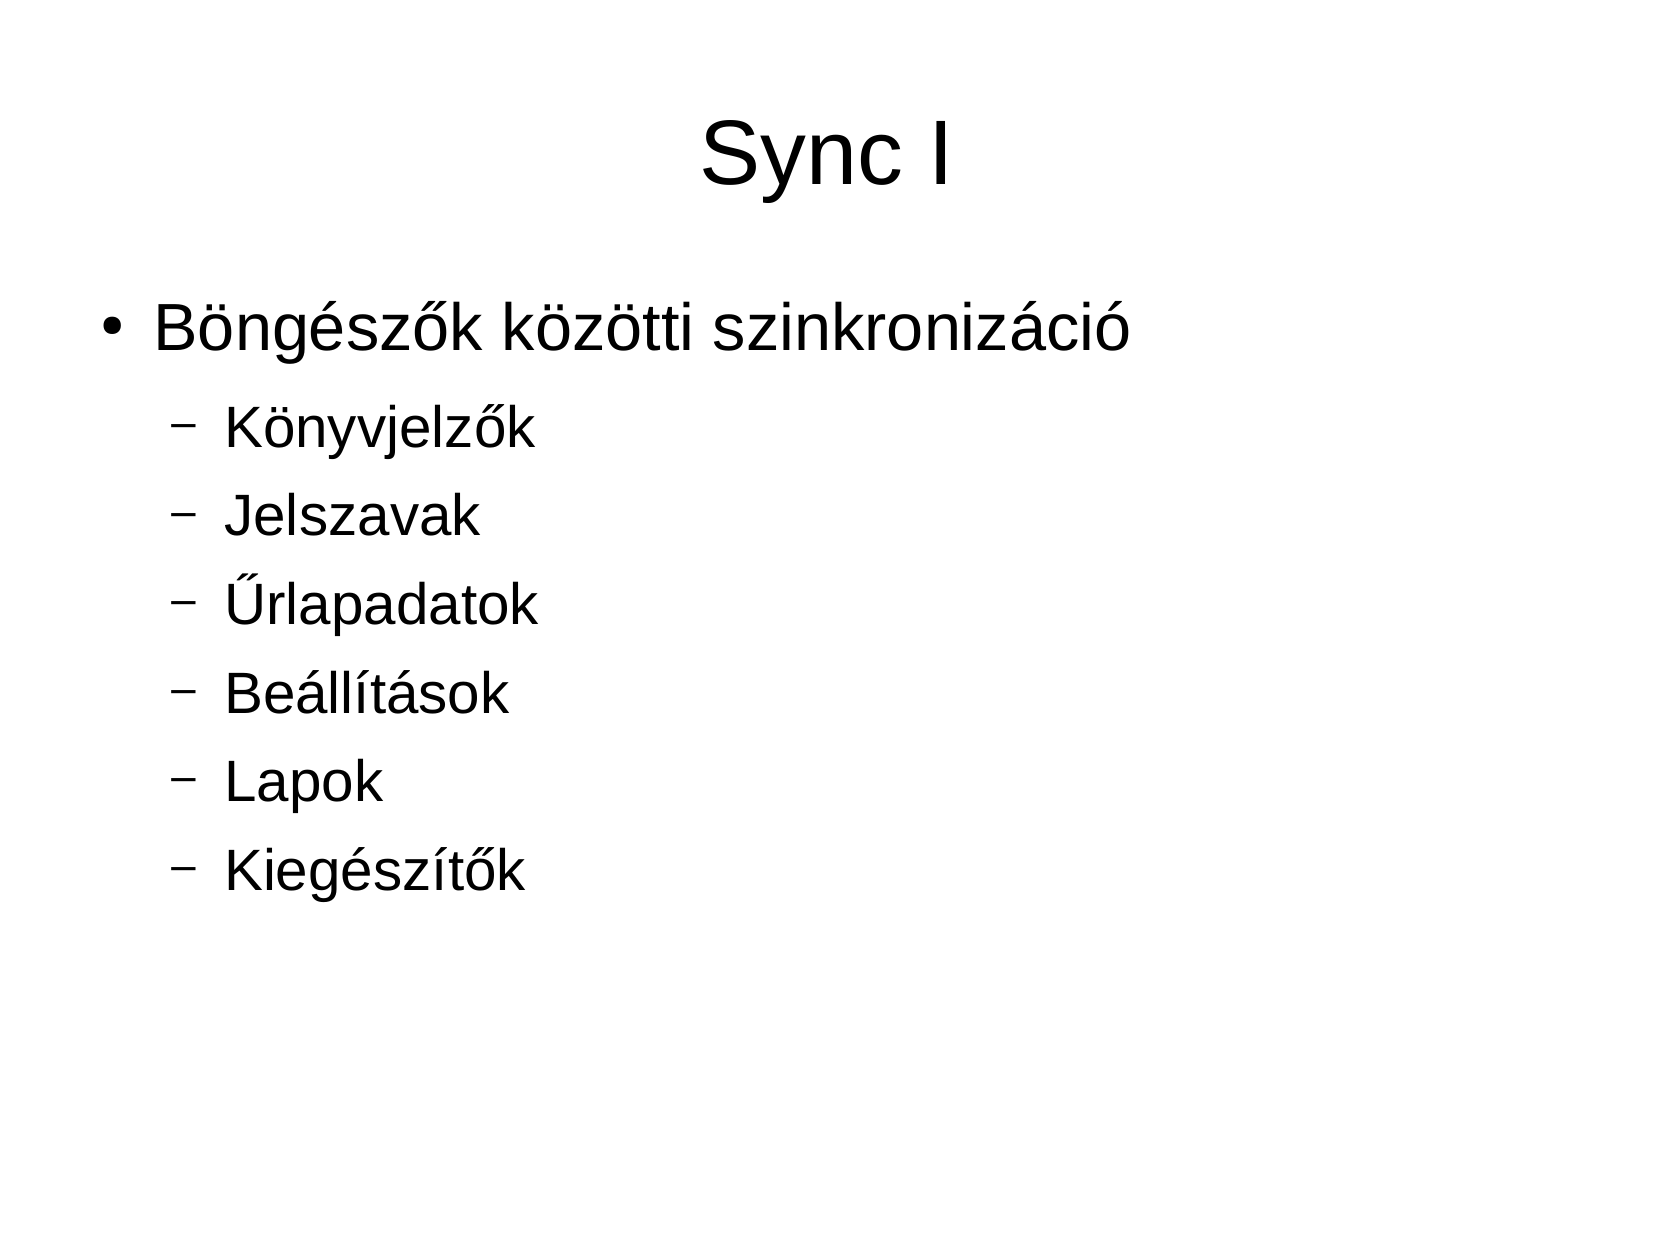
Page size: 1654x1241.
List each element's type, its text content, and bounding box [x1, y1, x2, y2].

list Böngészők közötti szinkronizáció Könyvjelzők Jelszavak Űrlapadatok Beállítások Lapok Kiegészítők [82, 290, 1538, 1010]
title Sync I [82, 49, 1571, 257]
